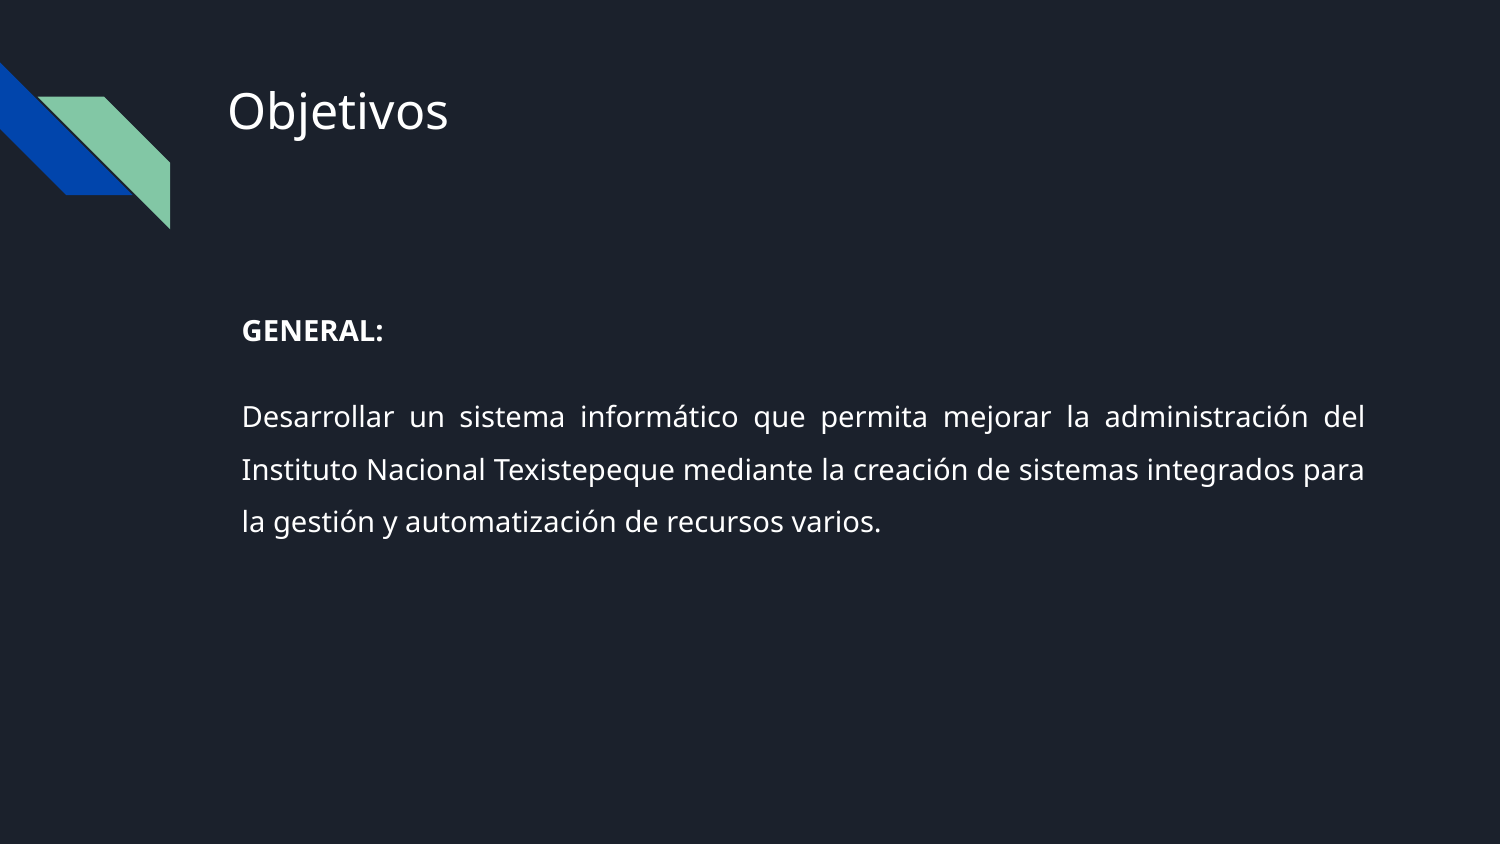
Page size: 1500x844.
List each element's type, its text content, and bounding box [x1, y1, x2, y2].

title Objetivos [212, 64, 1368, 161]
text_box GENERAL: Desarrollar un sistema informático que permita mejorar la administración del Instituto Nacional Texistepeque mediante la creación de sistemas integrados para la gestión y automatización de recursos varios. [226, 280, 1382, 564]
